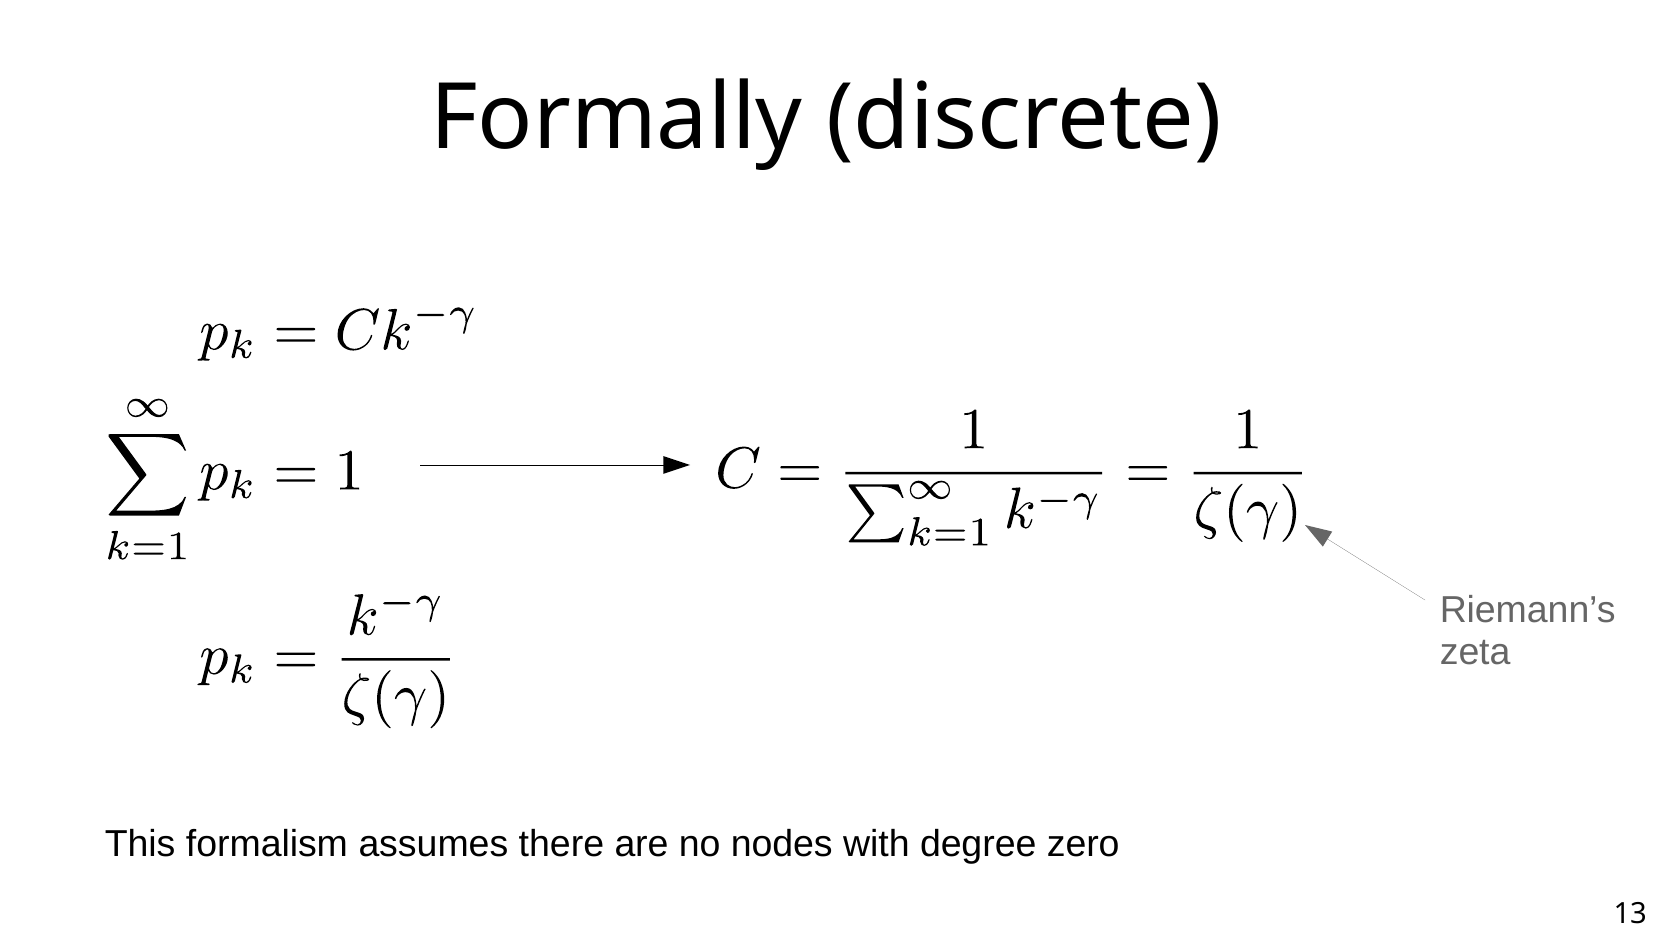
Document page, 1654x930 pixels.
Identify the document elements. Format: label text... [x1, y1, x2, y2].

text_box [105, 300, 476, 729]
title Formally (discrete) [82, 1, 1571, 225]
text_box Riemann’s zeta [1425, 581, 1636, 680]
text_box This formalism assumes there are no nodes with degree zero [90, 814, 1291, 901]
text_box [715, 409, 1302, 546]
